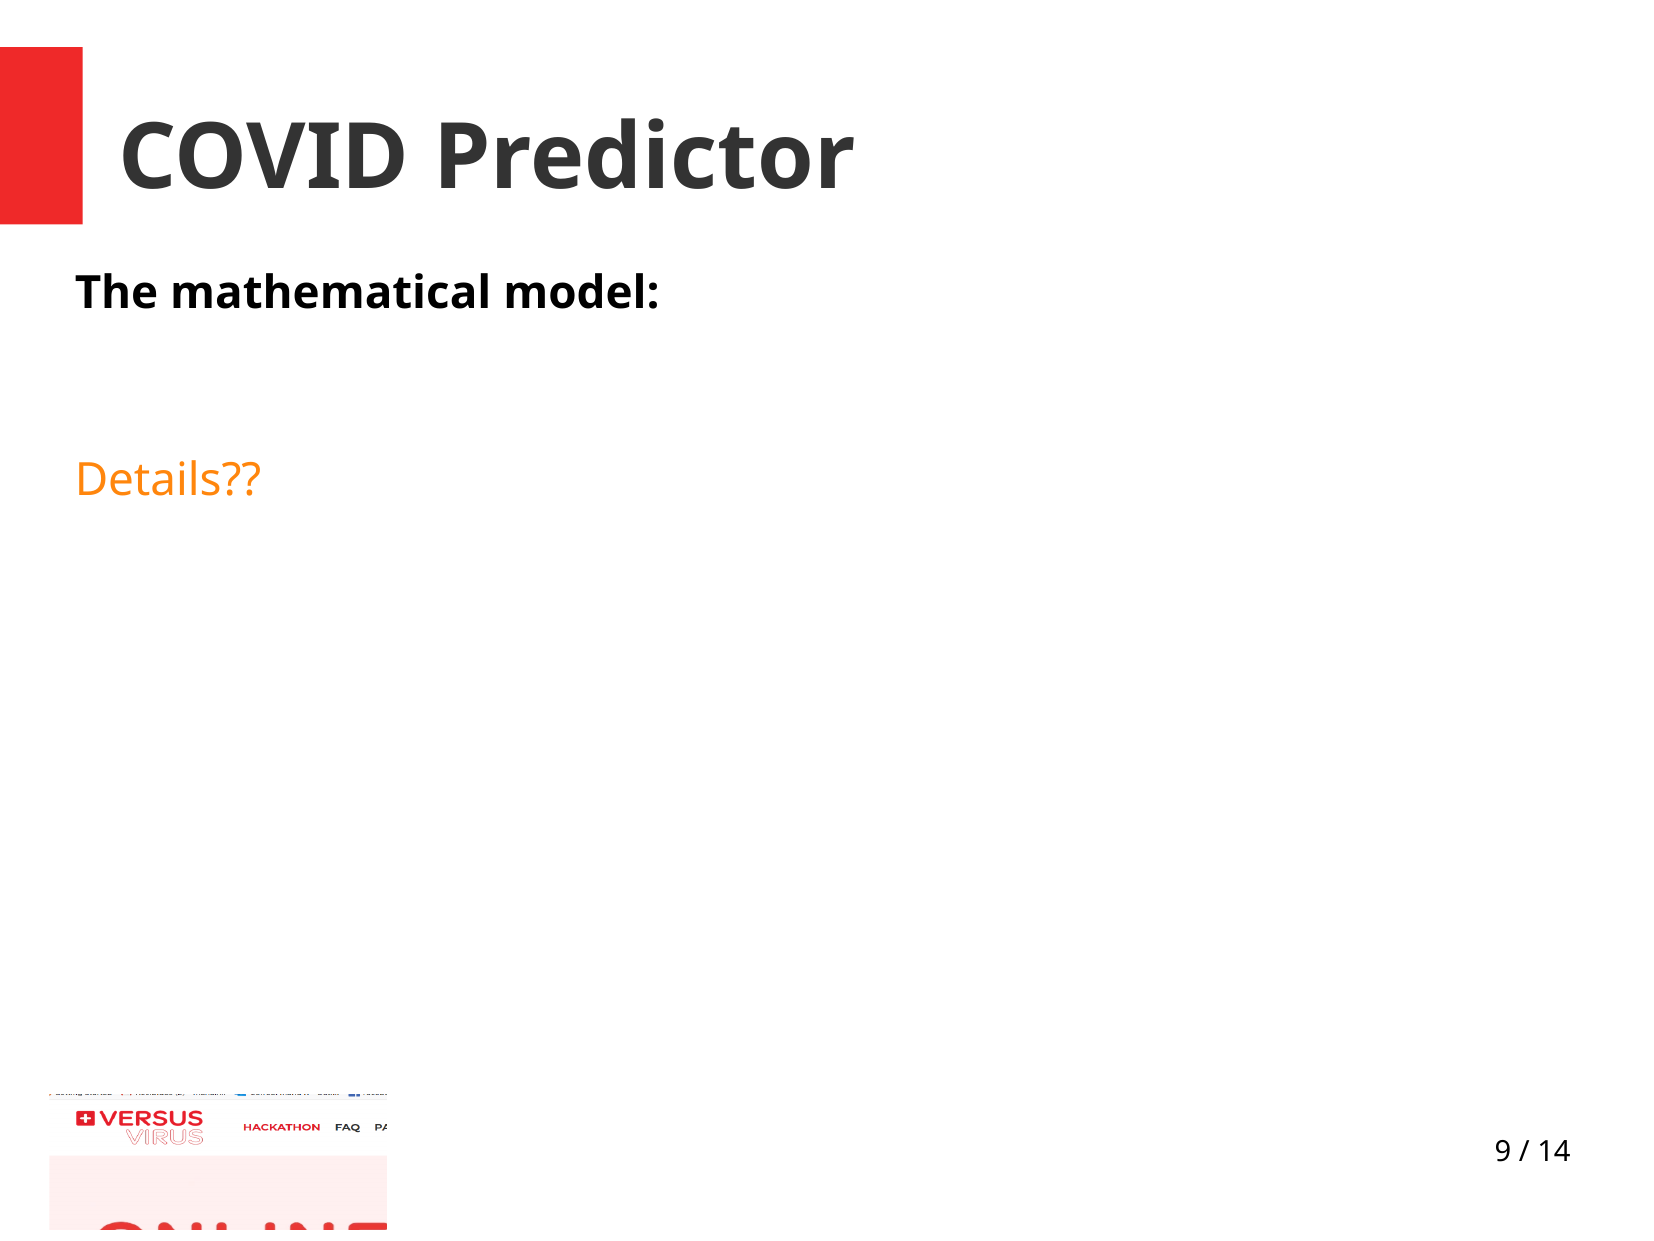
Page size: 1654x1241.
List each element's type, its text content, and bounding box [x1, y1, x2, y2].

text_box The mathematical model: Details?? [60, 251, 1581, 517]
title COVID Predictor [118, 49, 1571, 251]
picture [49, 1094, 387, 1230]
